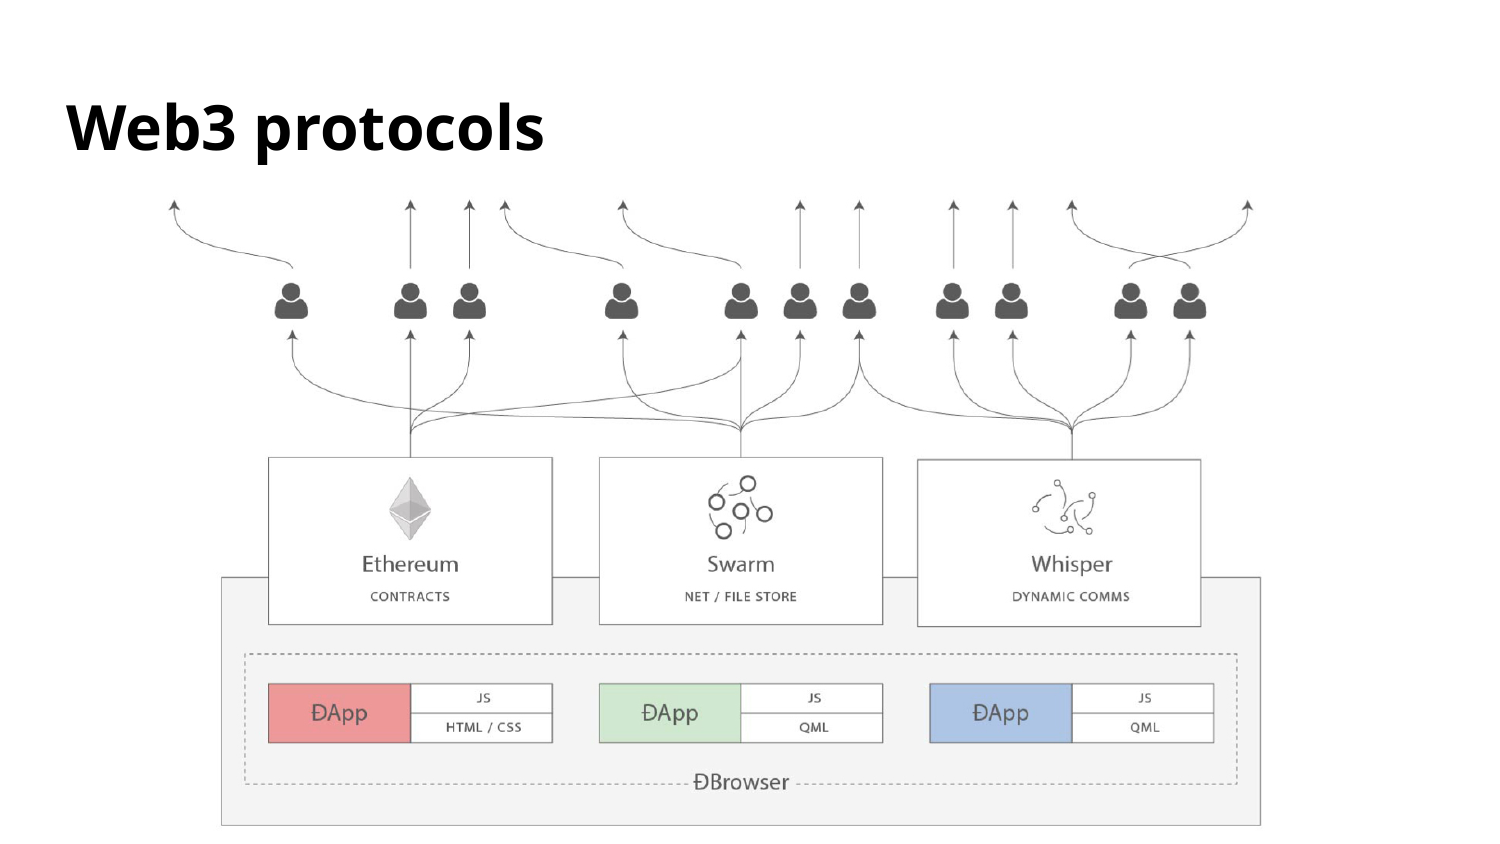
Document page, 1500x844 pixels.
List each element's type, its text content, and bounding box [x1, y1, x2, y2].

picture [149, 175, 1287, 844]
title Web3 protocols [51, 72, 1449, 176]
